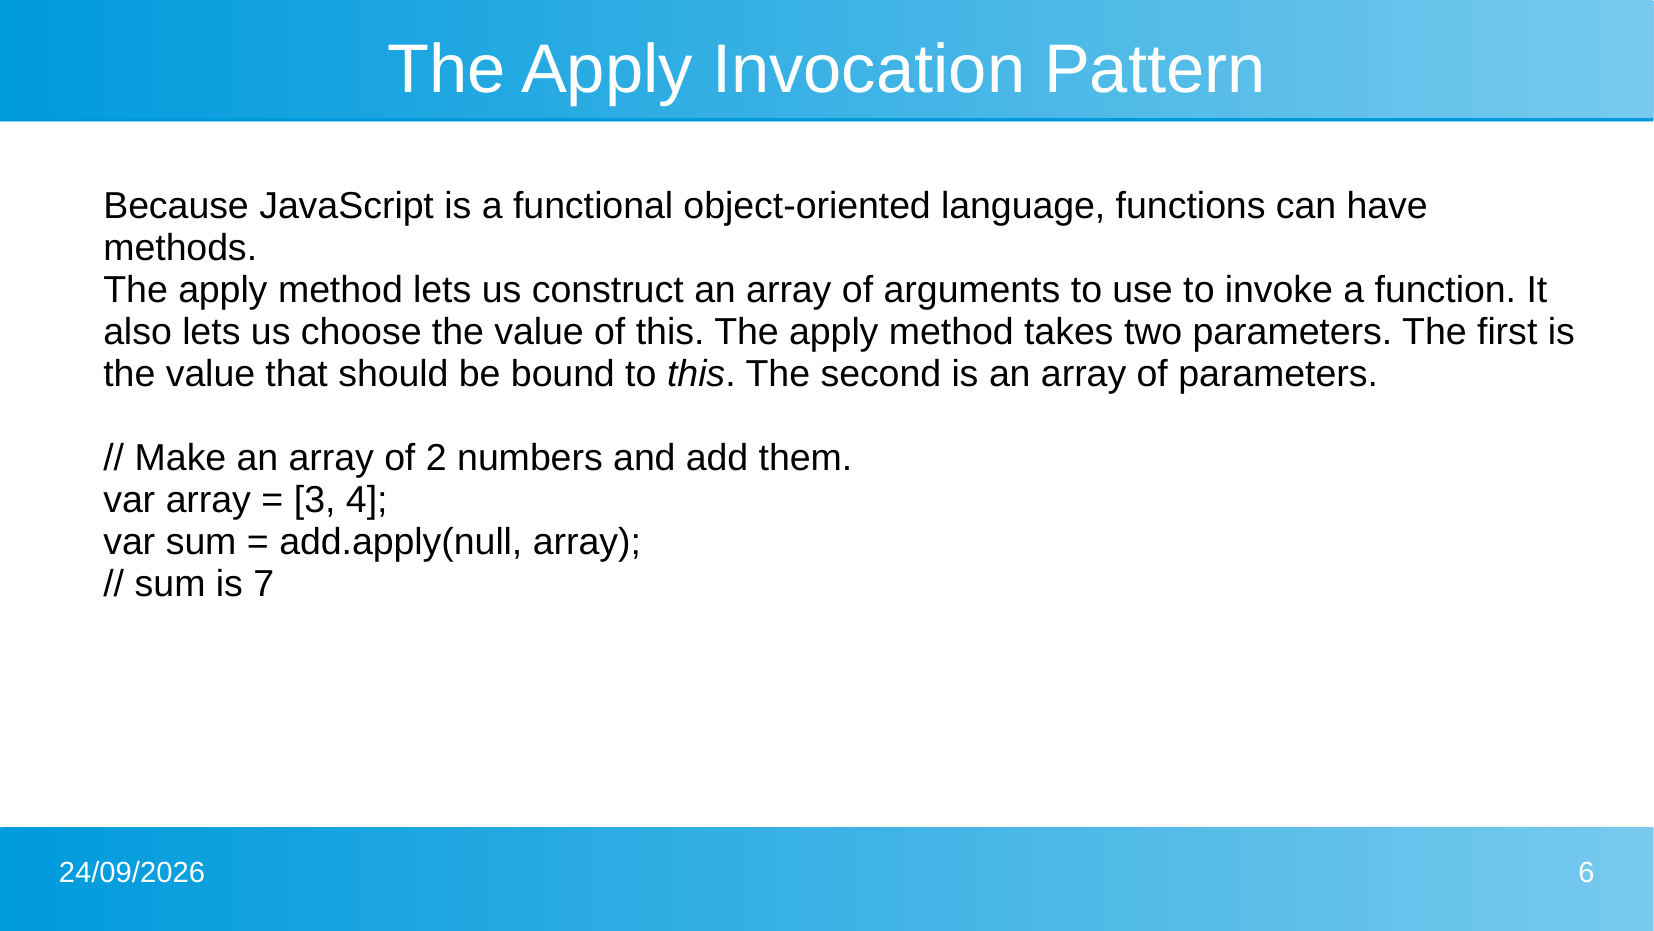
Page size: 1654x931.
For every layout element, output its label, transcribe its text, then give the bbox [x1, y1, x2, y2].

text_box Because JavaScript is a functional object-oriented language, functions can have methods. The apply method lets us construct an array of arguments to use to invoke a function. It also lets us choose the value of this. The apply method takes two parameters. The first is the value that should be bound to this. The second is an array of parameters. // Make an array of 2 numbers and add them. var array = [3, 4]; var sum = add.apply(null, array); // sum is 7 [88, 177, 1595, 780]
title The Apply Invocation Pattern [59, 29, 1595, 108]
